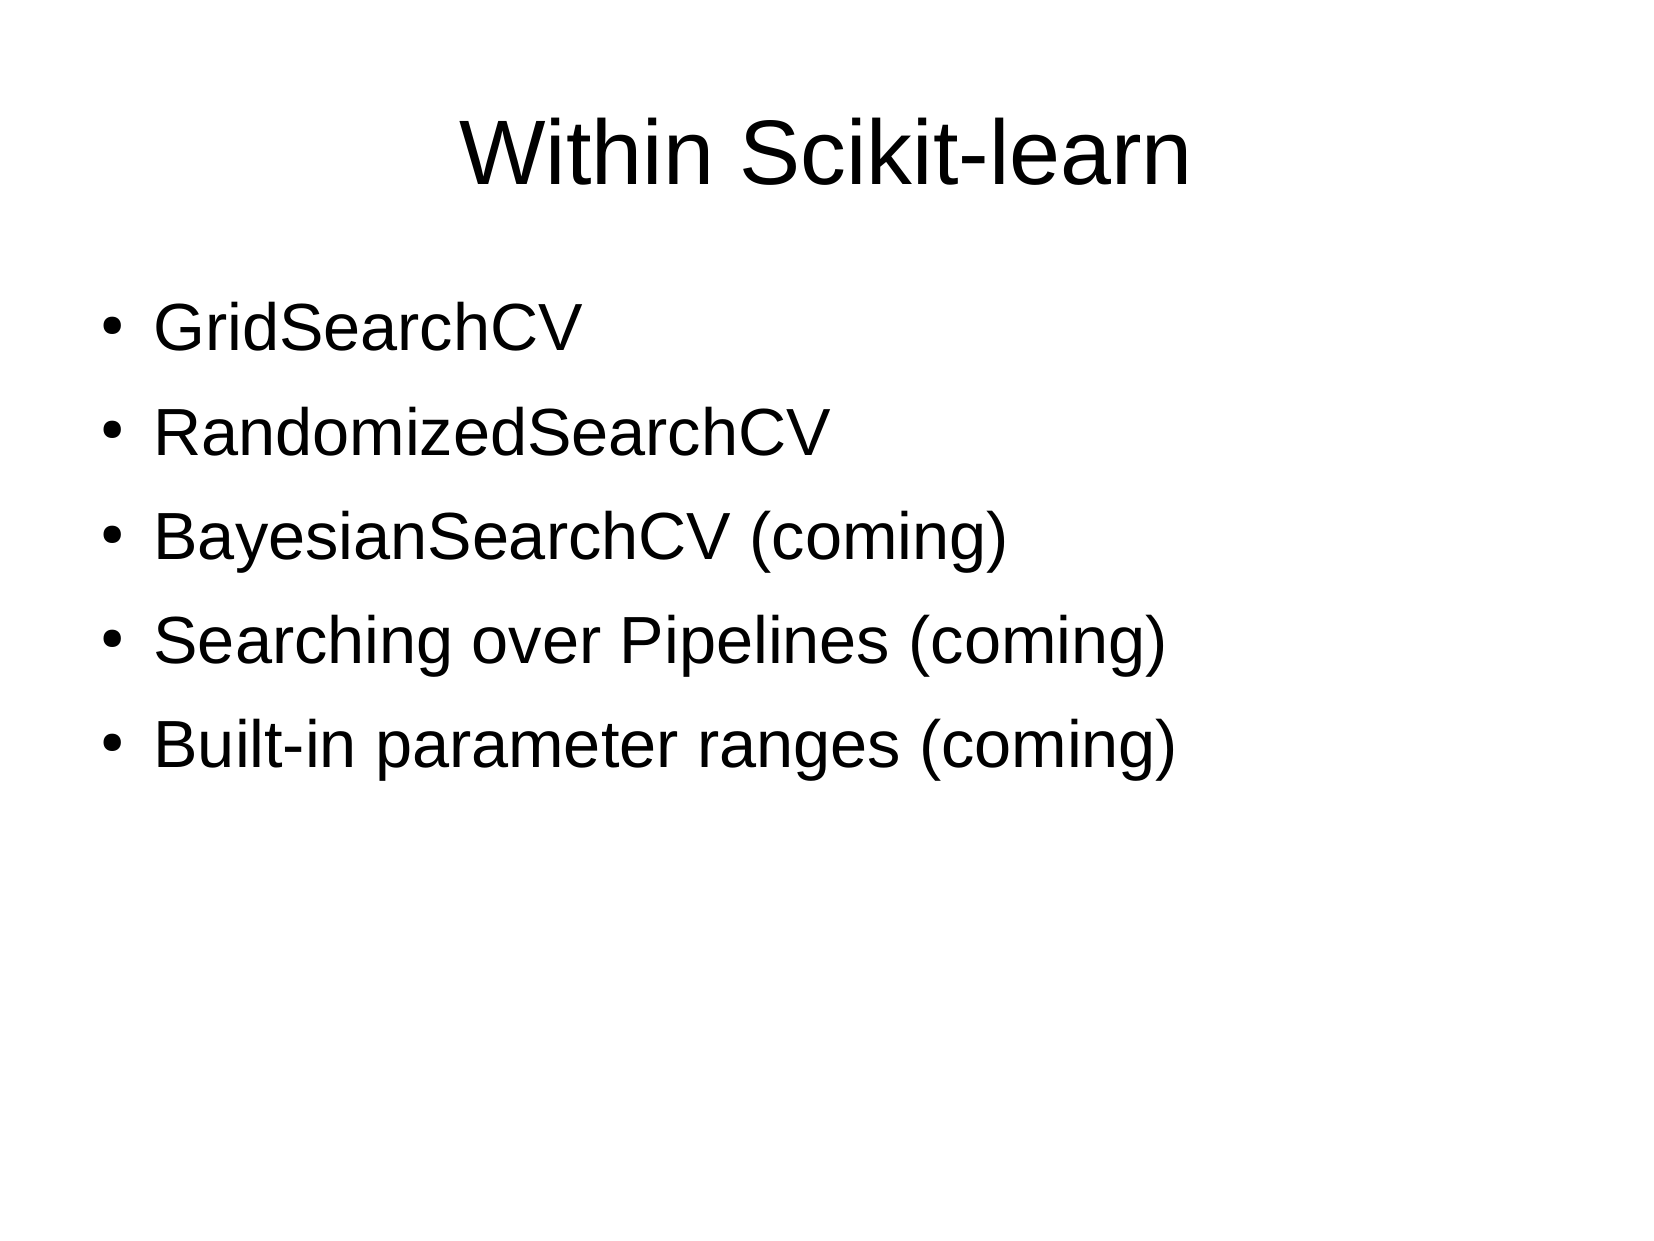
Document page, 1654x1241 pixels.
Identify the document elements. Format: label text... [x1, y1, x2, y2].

title Within Scikit-learn [82, 49, 1571, 257]
list GridSearchCV RandomizedSearchCV BayesianSearchCV (coming) Searching over Pipelines (coming) Built-in parameter ranges (coming) [82, 290, 1571, 1010]
